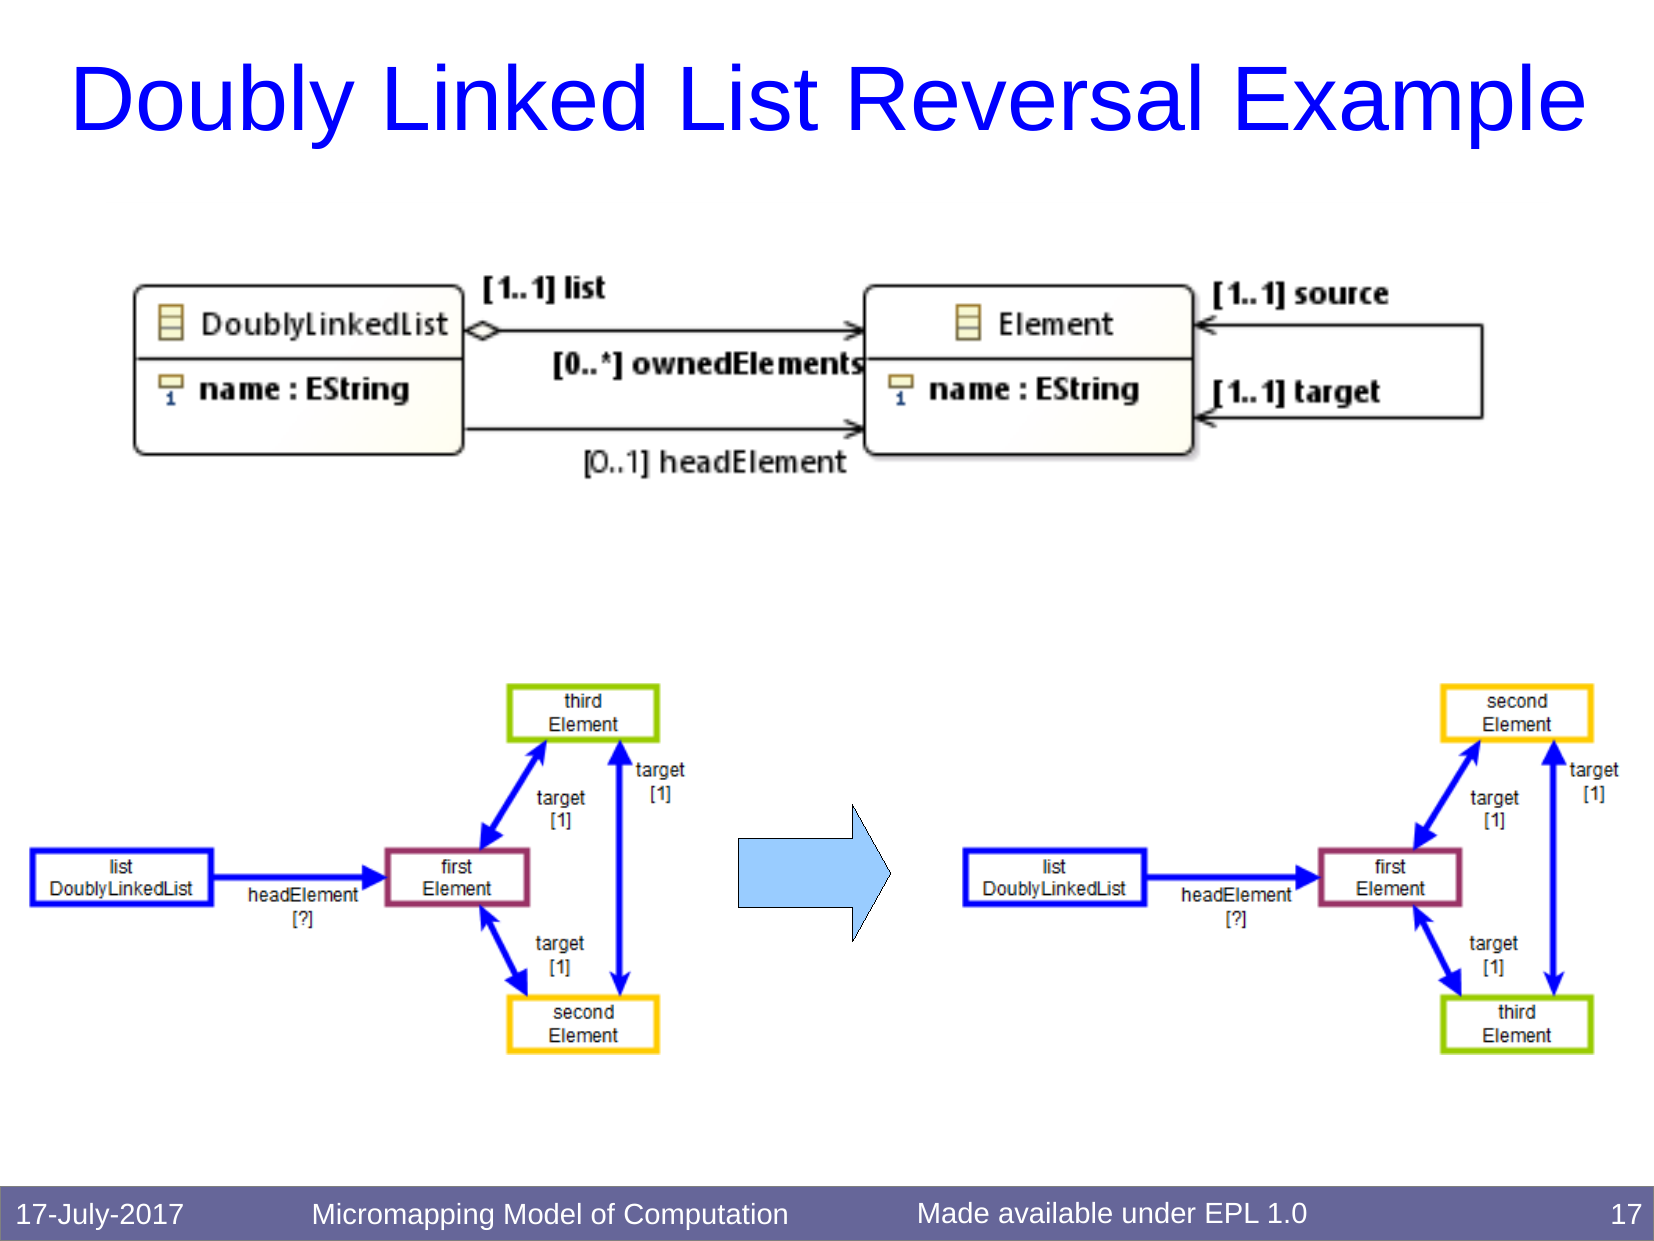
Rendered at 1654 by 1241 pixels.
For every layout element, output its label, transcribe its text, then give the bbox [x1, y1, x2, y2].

picture [29, 683, 686, 1056]
picture [962, 683, 1620, 1056]
title Doubly Linked List Reversal Example [60, 0, 1600, 202]
text_box [738, 804, 891, 942]
picture [106, 201, 1549, 541]
